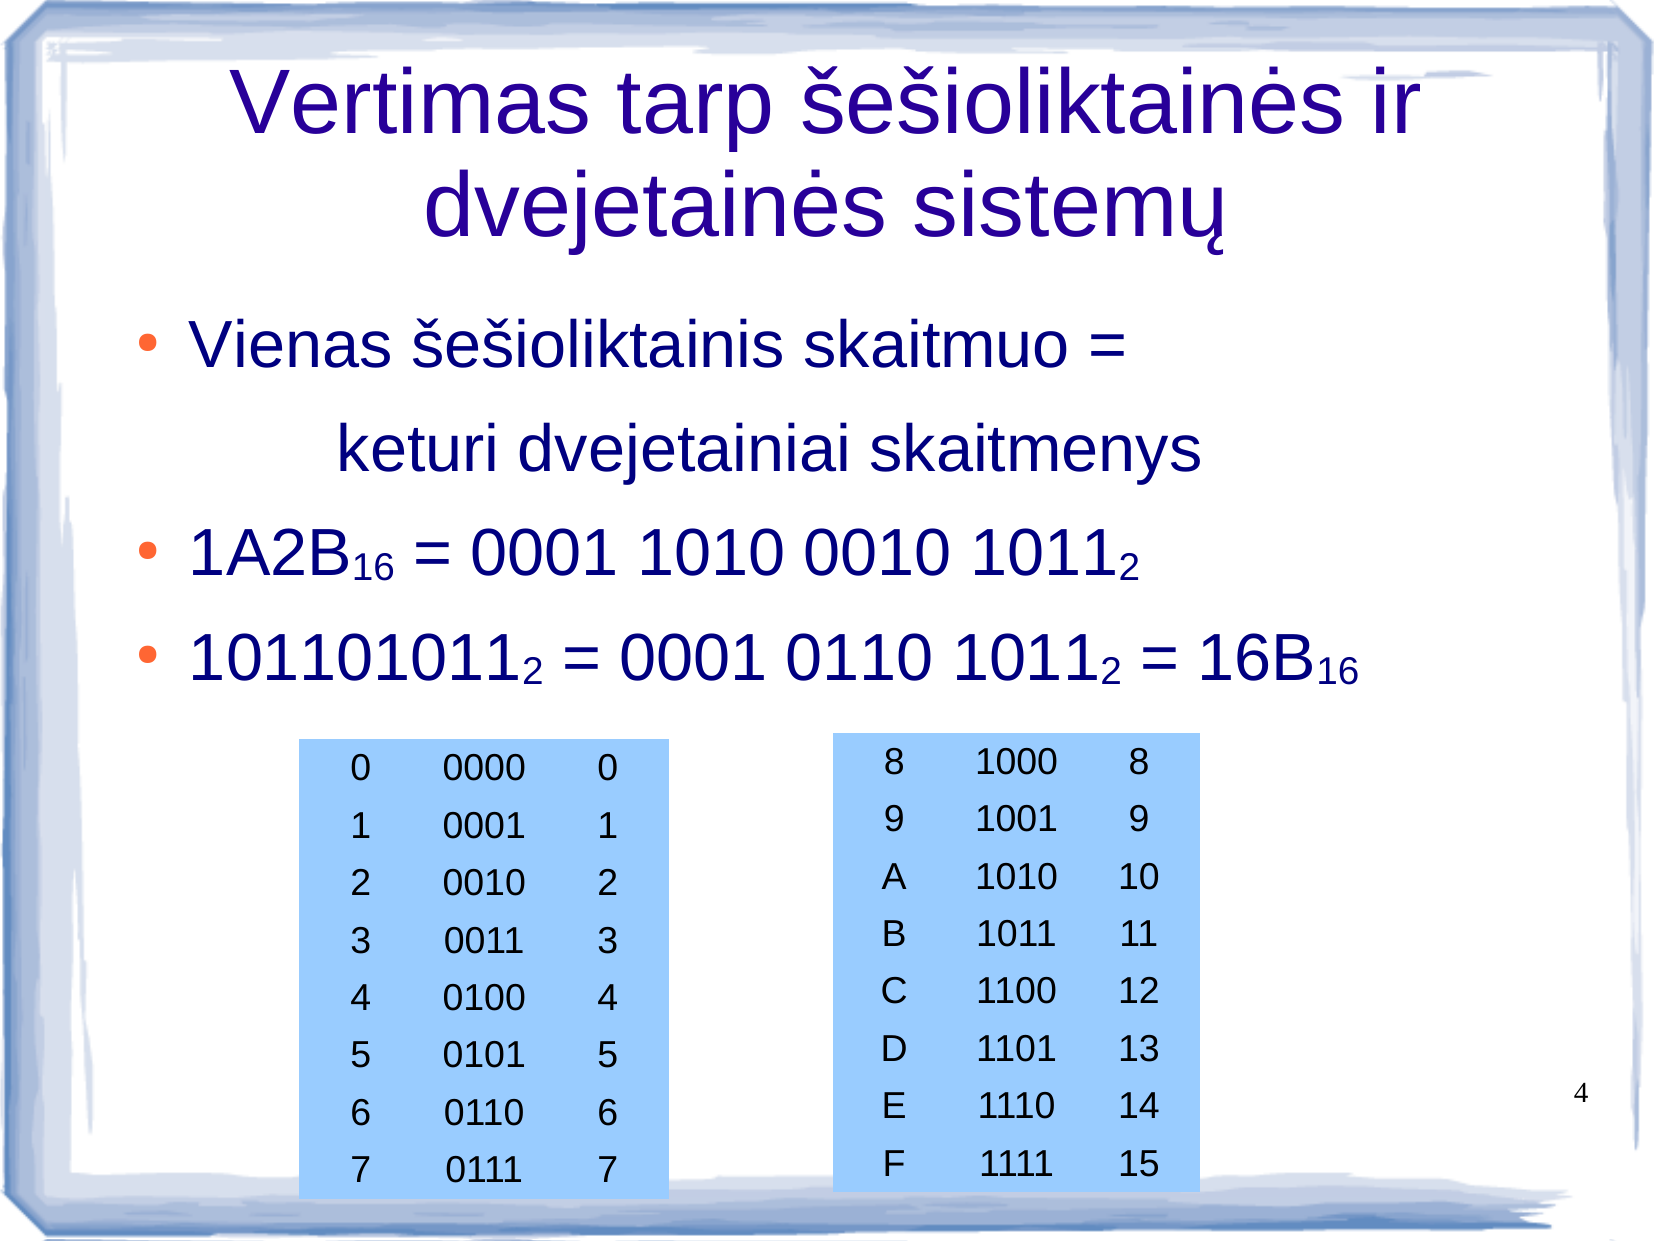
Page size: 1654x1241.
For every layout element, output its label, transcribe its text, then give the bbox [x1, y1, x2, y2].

table_cell 7 [299, 1141, 423, 1199]
table_cell 4 [299, 969, 423, 1026]
table_cell 1010 [955, 847, 1078, 905]
table_cell 1011 [955, 905, 1078, 962]
table_cell 0010 [423, 854, 546, 911]
table_cell 0100 [423, 969, 546, 1026]
table_cell 7 [546, 1141, 669, 1199]
table_cell 10 [1078, 847, 1200, 905]
table_cell 1101 [955, 1020, 1078, 1077]
table_cell 2 [546, 854, 669, 911]
table_cell 6 [546, 1084, 669, 1141]
table_cell 9 [1078, 790, 1200, 847]
table_cell 15 [1078, 1134, 1200, 1192]
table_cell A [833, 847, 955, 905]
table_cell 0001 [423, 797, 546, 854]
table_cell 9 [833, 790, 955, 847]
table_header 0 [546, 739, 669, 797]
table_cell 5 [546, 1026, 669, 1084]
table_cell E [833, 1077, 955, 1134]
list Vienas šešioliktainis skaitmuo = keturi dvejetainiai skaitmenys 1A2B16 = 0001 1010 0010 10112 1011010112 = 0001 0110 10112 = 16B16 [118, 306, 1571, 739]
table_cell 0101 [423, 1026, 546, 1084]
table_header 8 [1078, 733, 1200, 790]
table_cell 1110 [955, 1077, 1078, 1134]
table_cell 0110 [423, 1084, 546, 1141]
table_header 0 [299, 739, 423, 797]
table_cell 1 [299, 797, 423, 854]
table_cell 0111 [423, 1141, 546, 1199]
table_cell D [833, 1020, 955, 1077]
title Vertimas tarp šešioliktainės ir dvejetainės sistemų [82, 49, 1571, 257]
table_cell 1100 [955, 962, 1078, 1020]
table_cell 4 [546, 969, 669, 1026]
table_cell 6 [299, 1084, 423, 1141]
table_cell 5 [299, 1026, 423, 1084]
table_cell 1111 [955, 1134, 1078, 1192]
table_cell 1001 [955, 790, 1078, 847]
table_cell 0011 [423, 911, 546, 969]
table_header 0000 [423, 739, 546, 797]
table_cell 1 [546, 797, 669, 854]
table_cell 11 [1078, 905, 1200, 962]
table_cell 3 [299, 911, 423, 969]
table_cell B [833, 905, 955, 962]
table_cell 2 [299, 854, 423, 911]
table_header 1000 [955, 733, 1078, 790]
table_cell C [833, 962, 955, 1020]
table_cell 12 [1078, 962, 1200, 1020]
table_header 8 [833, 733, 955, 790]
table_cell 3 [546, 911, 669, 969]
picture [0, 0, 1654, 1241]
table_cell 13 [1078, 1020, 1200, 1077]
table_cell F [833, 1134, 955, 1192]
table_cell 14 [1078, 1077, 1200, 1134]
